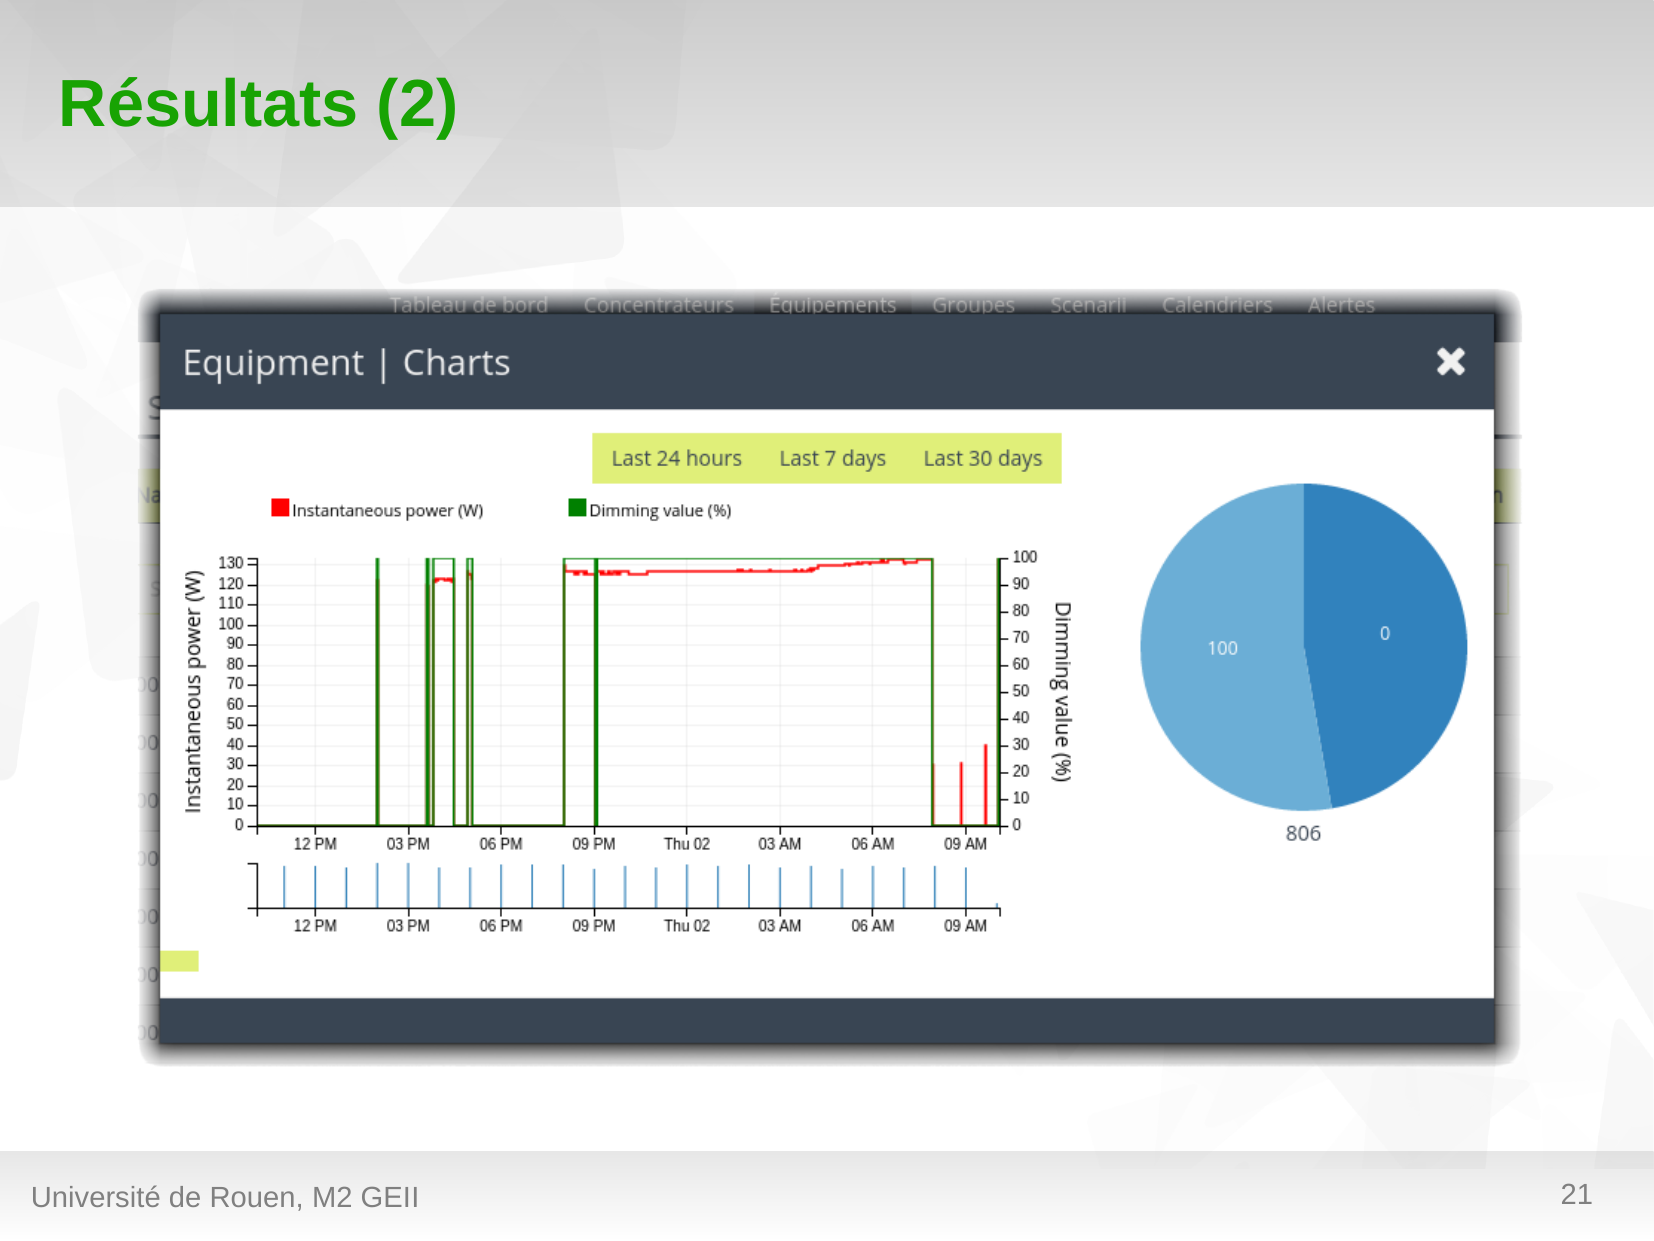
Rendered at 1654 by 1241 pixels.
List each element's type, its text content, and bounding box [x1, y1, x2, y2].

picture [0, 0, 1654, 1169]
title Résultats (2) [59, 29, 1595, 178]
